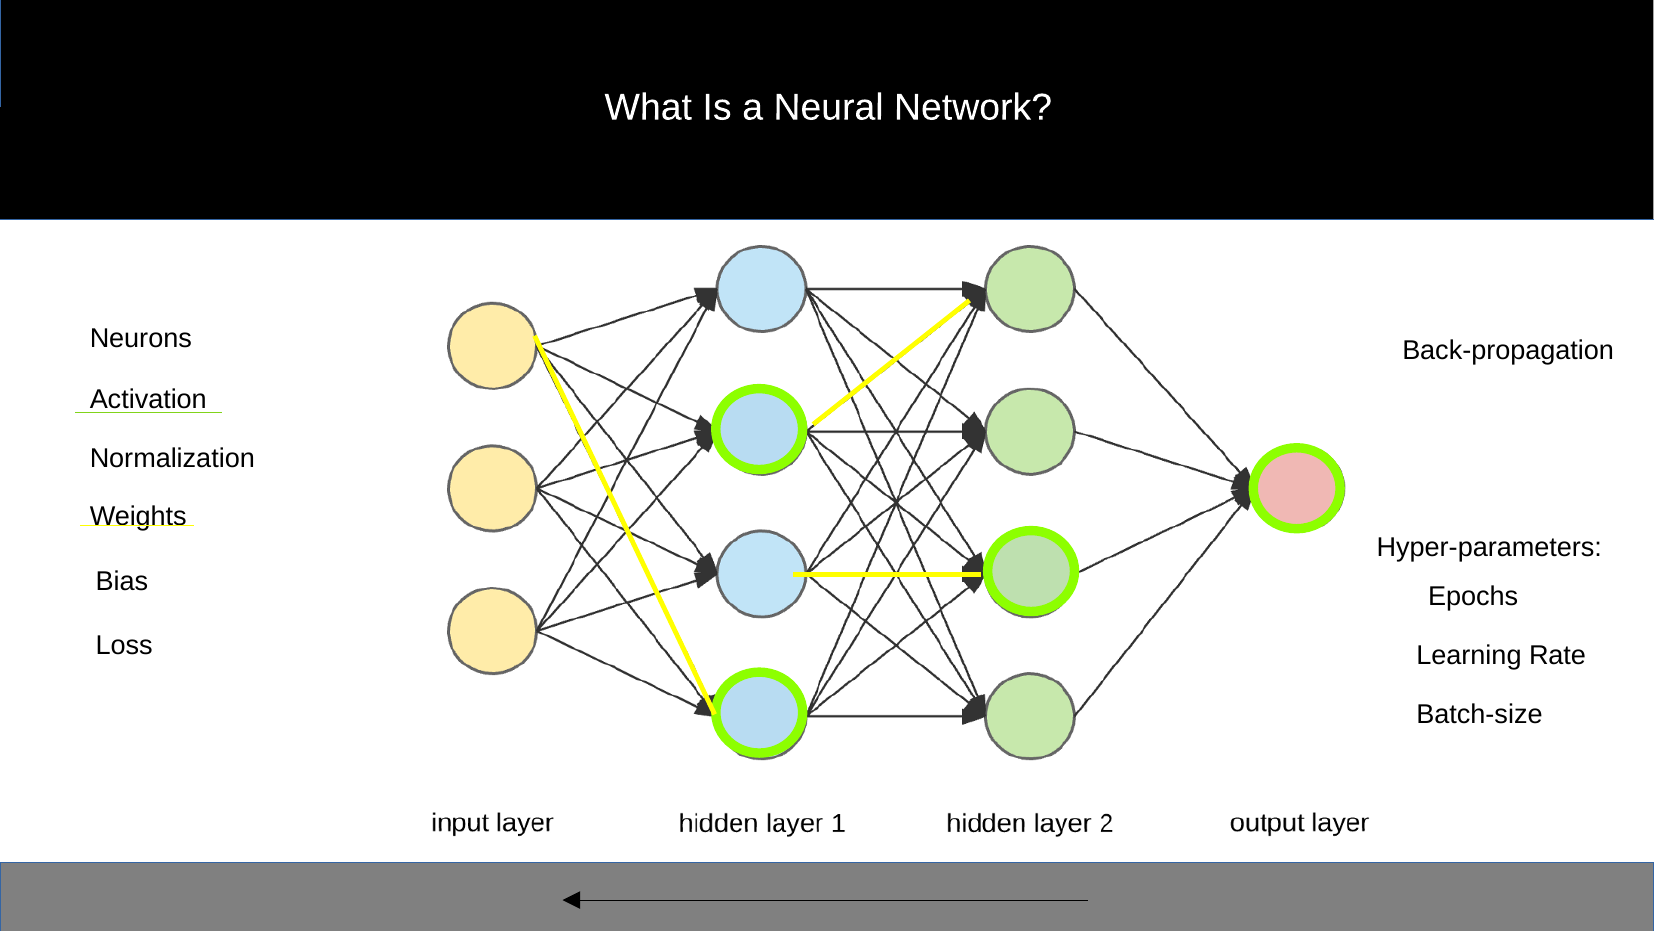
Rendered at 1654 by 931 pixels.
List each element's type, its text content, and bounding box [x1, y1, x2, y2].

text_box What Is a Neural Network? [0, 0, 1654, 220]
text_box [987, 530, 1075, 612]
picture [412, 235, 1388, 849]
text_box [715, 672, 803, 754]
text_box Epochs [1413, 601, 1552, 619]
text_box [0, 862, 1654, 931]
text_box Weights [75, 493, 213, 539]
text_box Bias [80, 558, 219, 604]
text_box Batch-size [1401, 692, 1617, 768]
text_box [1253, 447, 1341, 529]
text_box Hyper-parameters: [1361, 524, 1640, 601]
text_box Activation [75, 376, 222, 412]
text_box [715, 388, 803, 470]
text_box Loss [80, 623, 219, 669]
text_box Learning Rate [1401, 632, 1617, 692]
text_box Neurons [75, 316, 213, 362]
text_box Normalization [75, 435, 270, 481]
text_box Back-propagation [1387, 327, 1640, 403]
text_box Activation [75, 413, 222, 422]
